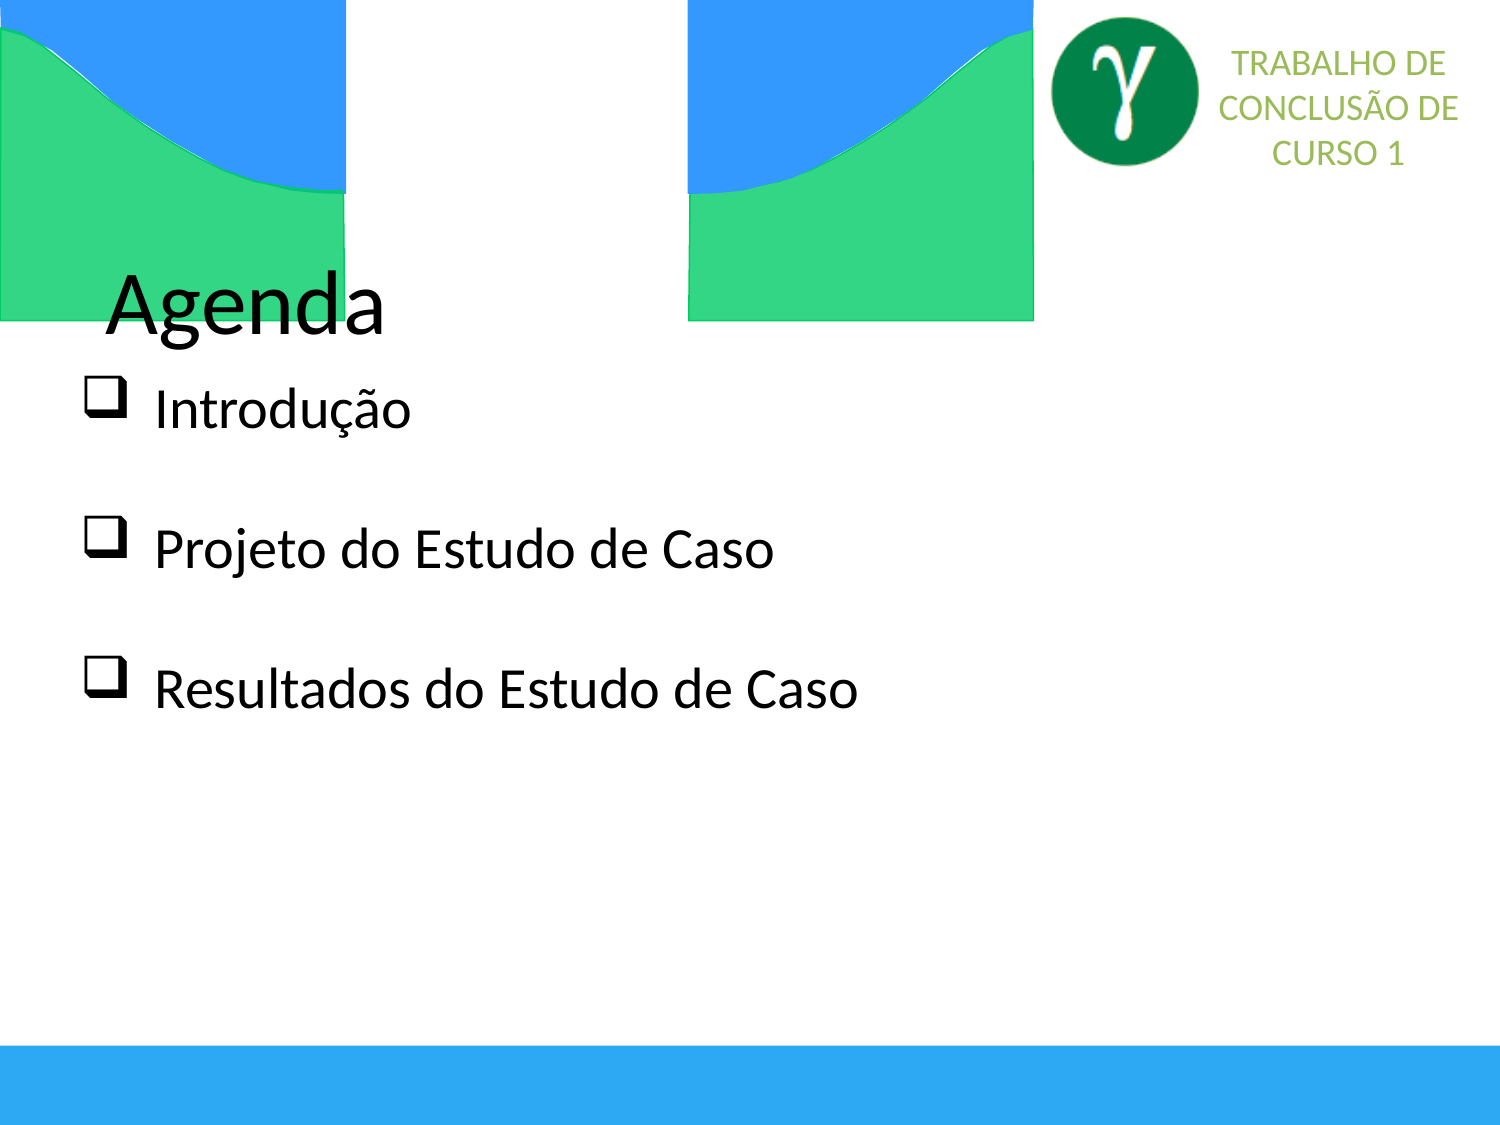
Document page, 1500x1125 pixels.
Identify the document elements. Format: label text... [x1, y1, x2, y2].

text_box [0, 0, 346, 321]
text_box Agenda [90, 177, 1366, 362]
text_box [688, 0, 1033, 177]
text_box TRABALHO DE CONCLUSÃO DE CURSO 1 [1216, 30, 1500, 226]
text_box [0, 1045, 1500, 1125]
text_box Introdução Projeto do Estudo de Caso Resultados do Estudo de Caso [64, 362, 1436, 798]
picture [1033, 0, 1216, 177]
